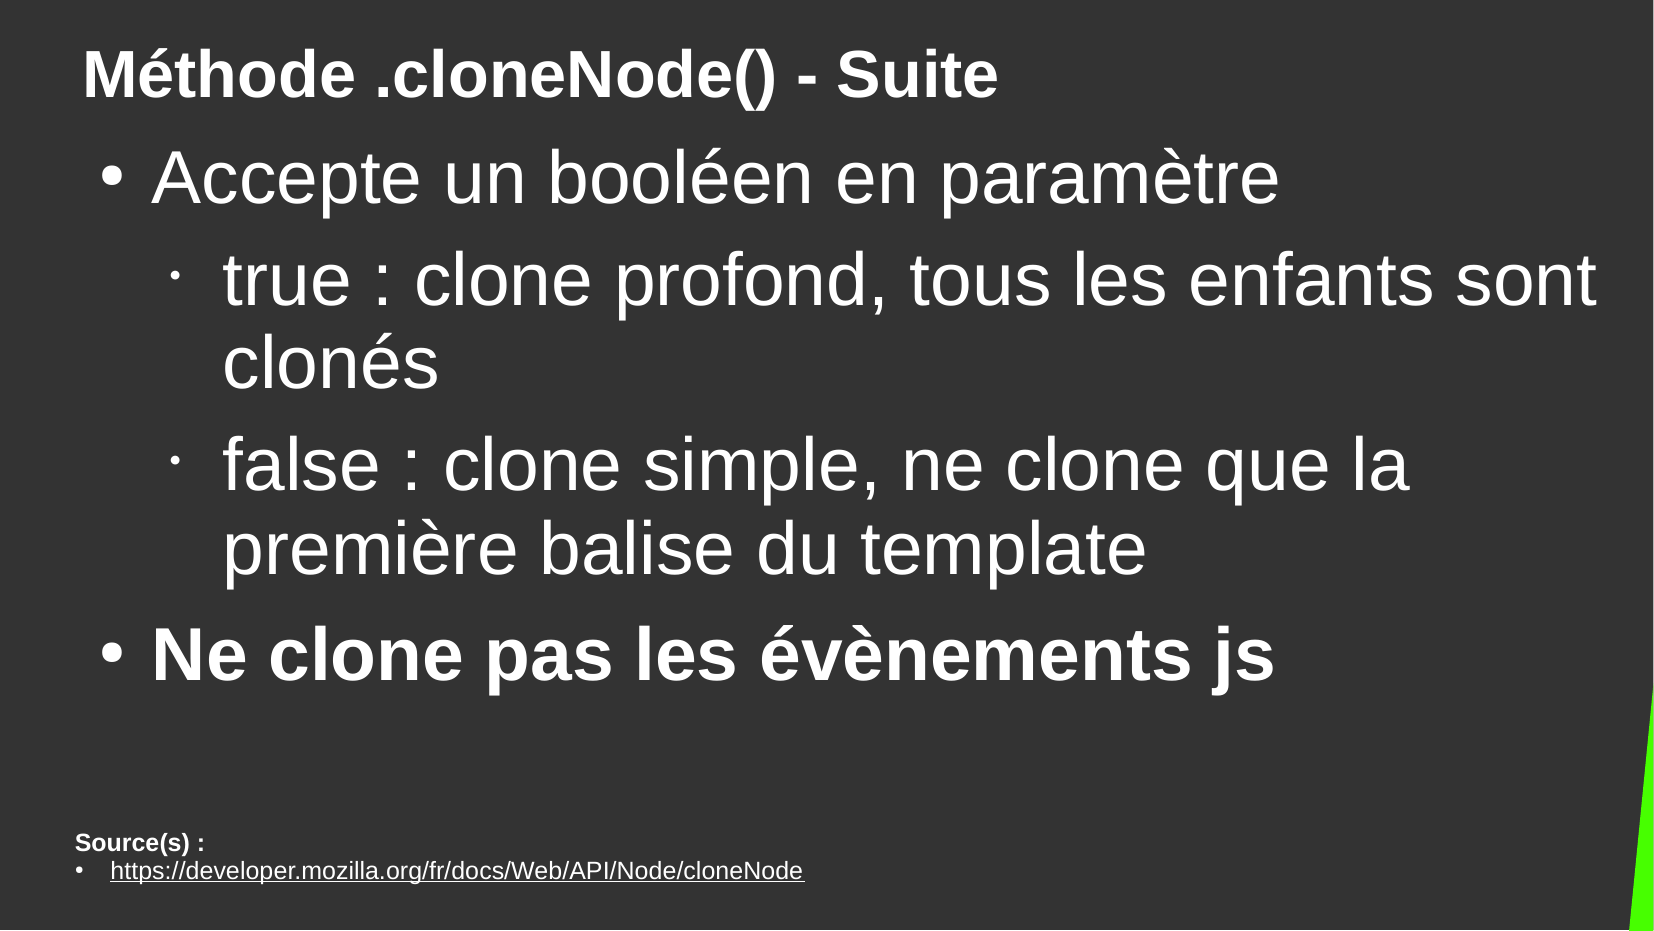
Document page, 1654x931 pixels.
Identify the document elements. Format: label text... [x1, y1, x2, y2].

title Méthode .cloneNode() - Suite [82, 37, 1571, 112]
list Accepte un booléen en paramètre true : clone profond, tous les enfants sont clonés false : clone simple, ne clone que la première balise du template Ne clone pas les évènements js [80, 135, 1619, 768]
text_box Source(s) : https://developer.mozilla.org/fr/docs/Web/API/Node/cloneNode [60, 821, 1546, 931]
text_box [1629, 677, 1654, 931]
